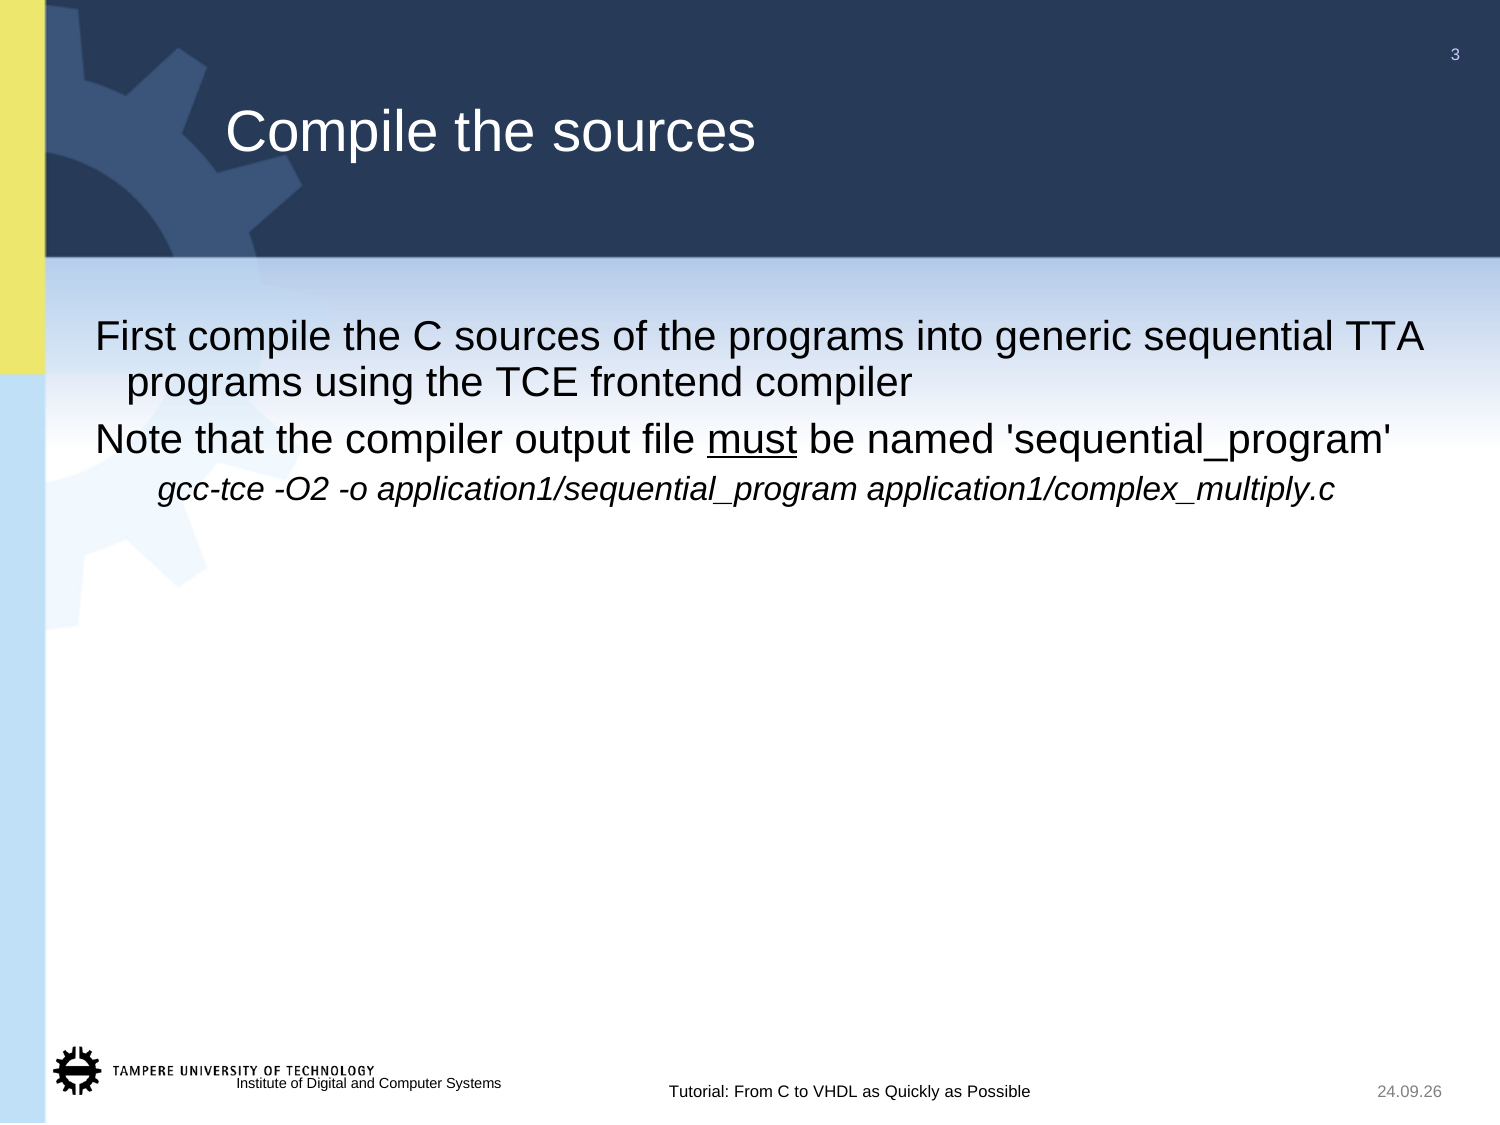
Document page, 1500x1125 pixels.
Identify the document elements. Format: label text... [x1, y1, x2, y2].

list First compile the C sources of the programs into generic sequential TTA programs using the TCE frontend compiler Note that the compiler output file must be named 'sequential_program' gcc-tce -O2 -o application1/sequential_program application1/complex_multiply.c [95, 312, 1447, 1013]
title Compile the sources [224, 37, 1375, 226]
picture [0, 0, 1500, 1123]
